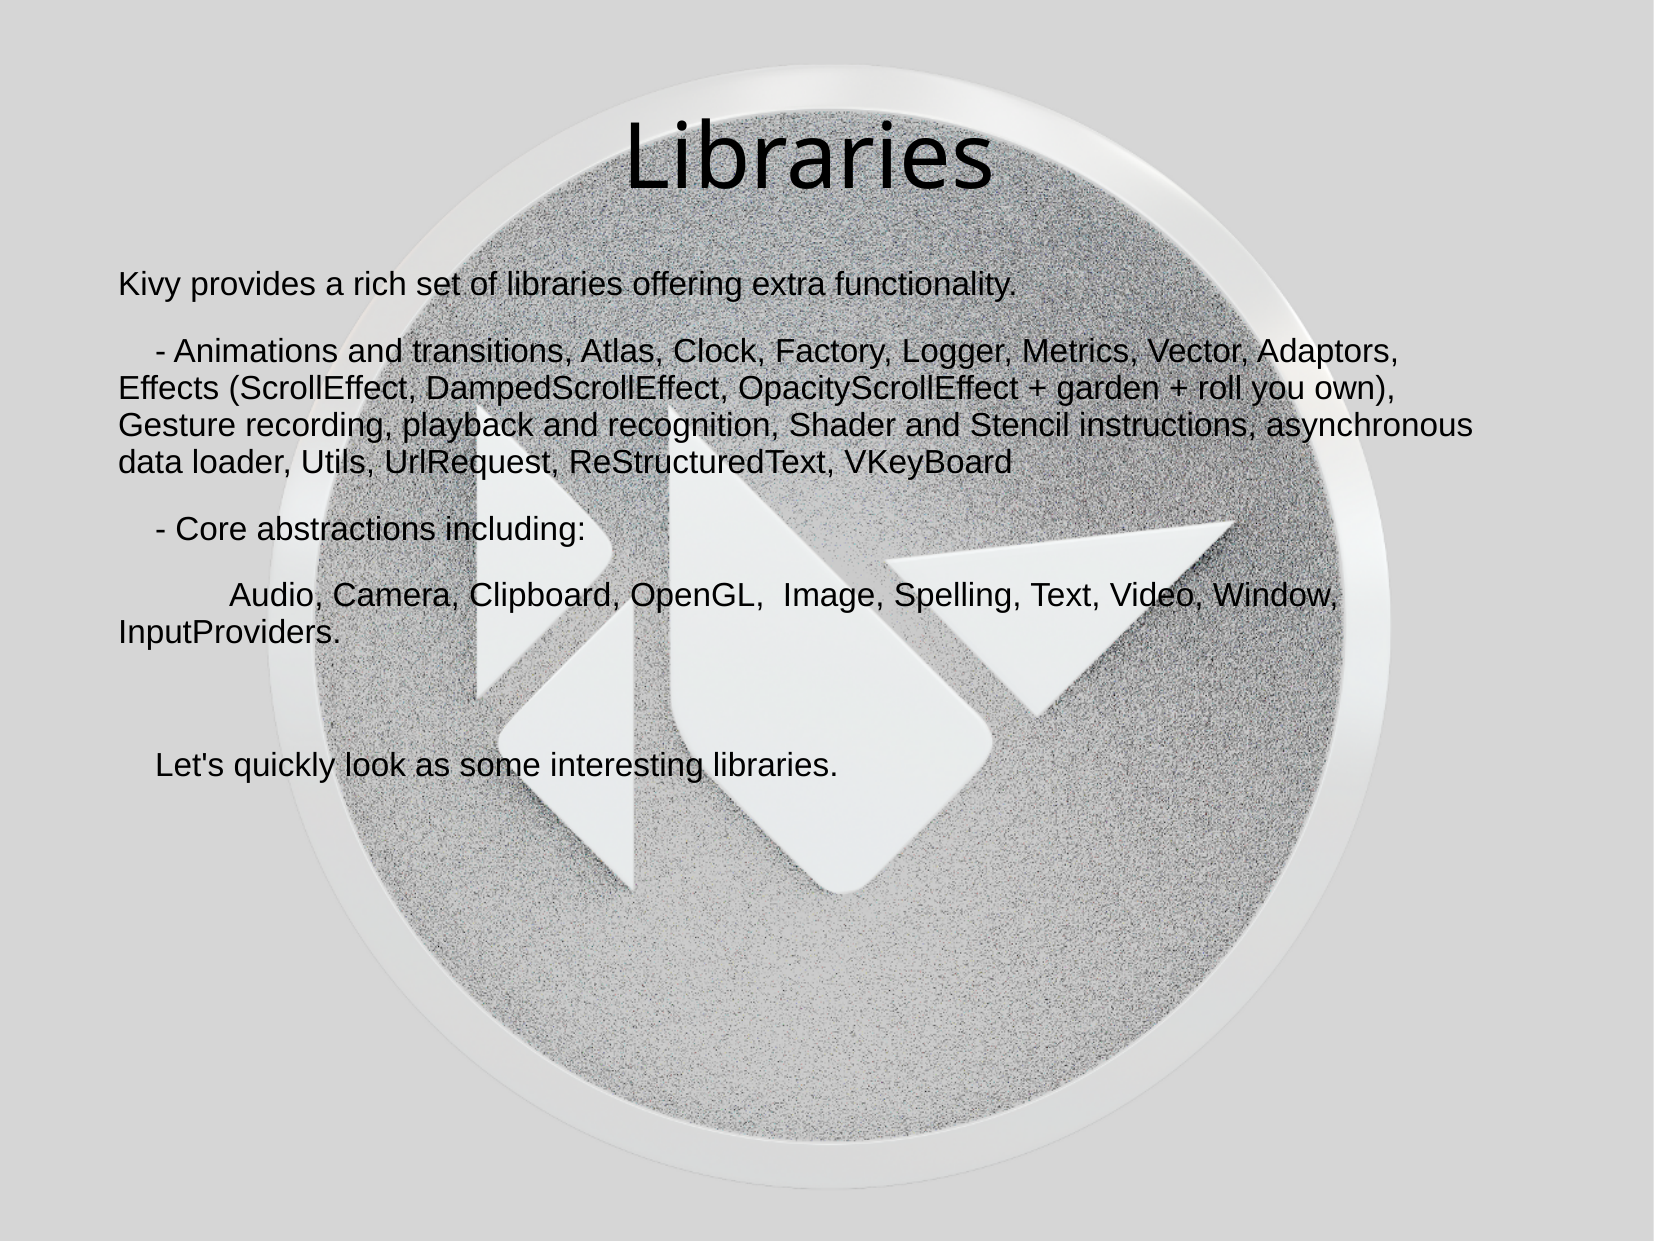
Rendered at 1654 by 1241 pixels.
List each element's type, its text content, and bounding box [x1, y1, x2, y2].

picture [0, 0, 1654, 1241]
list Kivy provides a rich set of libraries offering extra functionality. - Animations and transitions, Atlas, Clock, Factory, Logger, Metrics, Vector, Adaptors, Effects (ScrollEffect, DampedScrollEffect, OpacityScrollEffect + garden + roll you own), Gesture recording, playback and recognition, Shader and Stencil instructions, asynchronous data loader, Utils, UrlRequest, ReStructuredText, VKeyBoard - Core abstractions including: Audio, Camera, Clipboard, OpenGL, Image, Spelling, Text, Video, Window, InputProviders. Let's quickly look as some interesting libraries. [118, 265, 1506, 853]
title Libraries [82, 49, 1536, 257]
